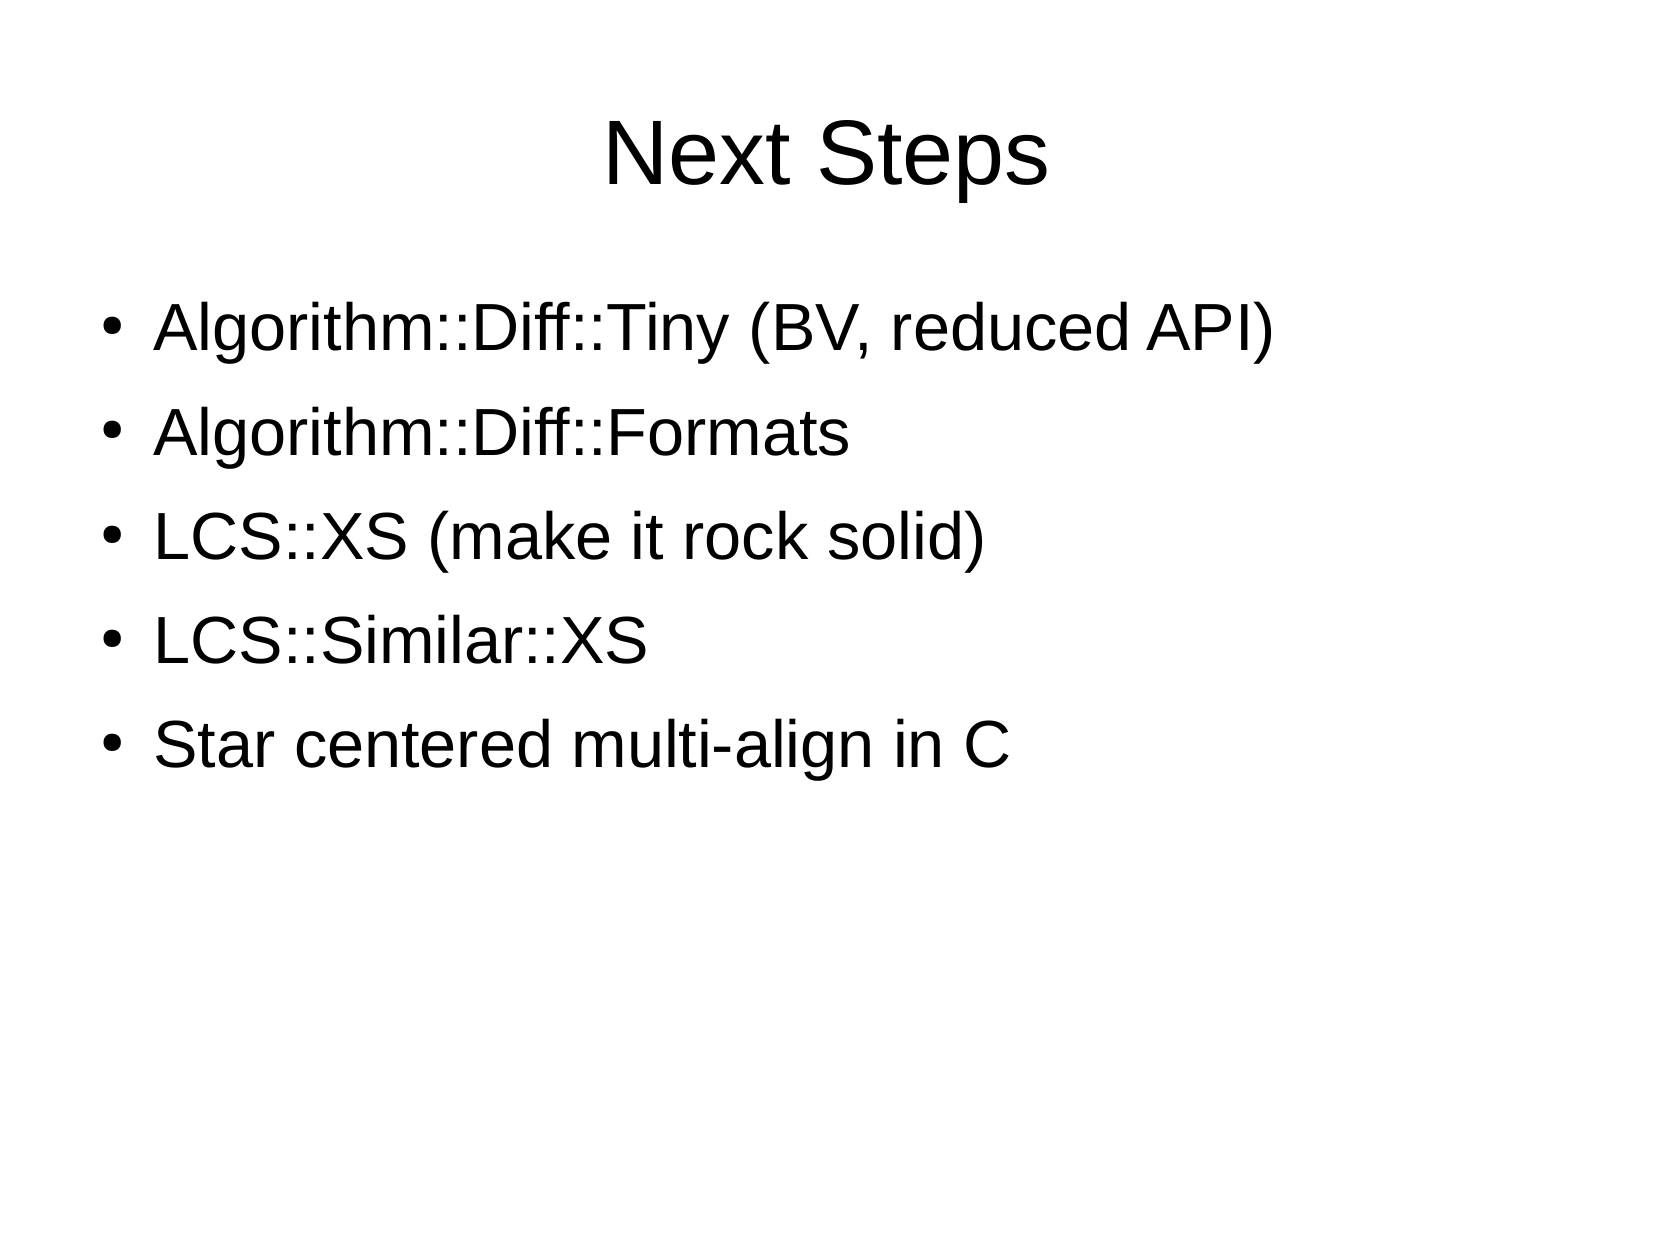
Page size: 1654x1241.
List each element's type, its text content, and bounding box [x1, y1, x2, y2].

title Next Steps [82, 49, 1571, 257]
list Algorithm::Diff::Tiny (BV, reduced API) Algorithm::Diff::Formats LCS::XS (make it rock solid) LCS::Similar::XS Star centered multi-align in C [82, 290, 1571, 1010]
